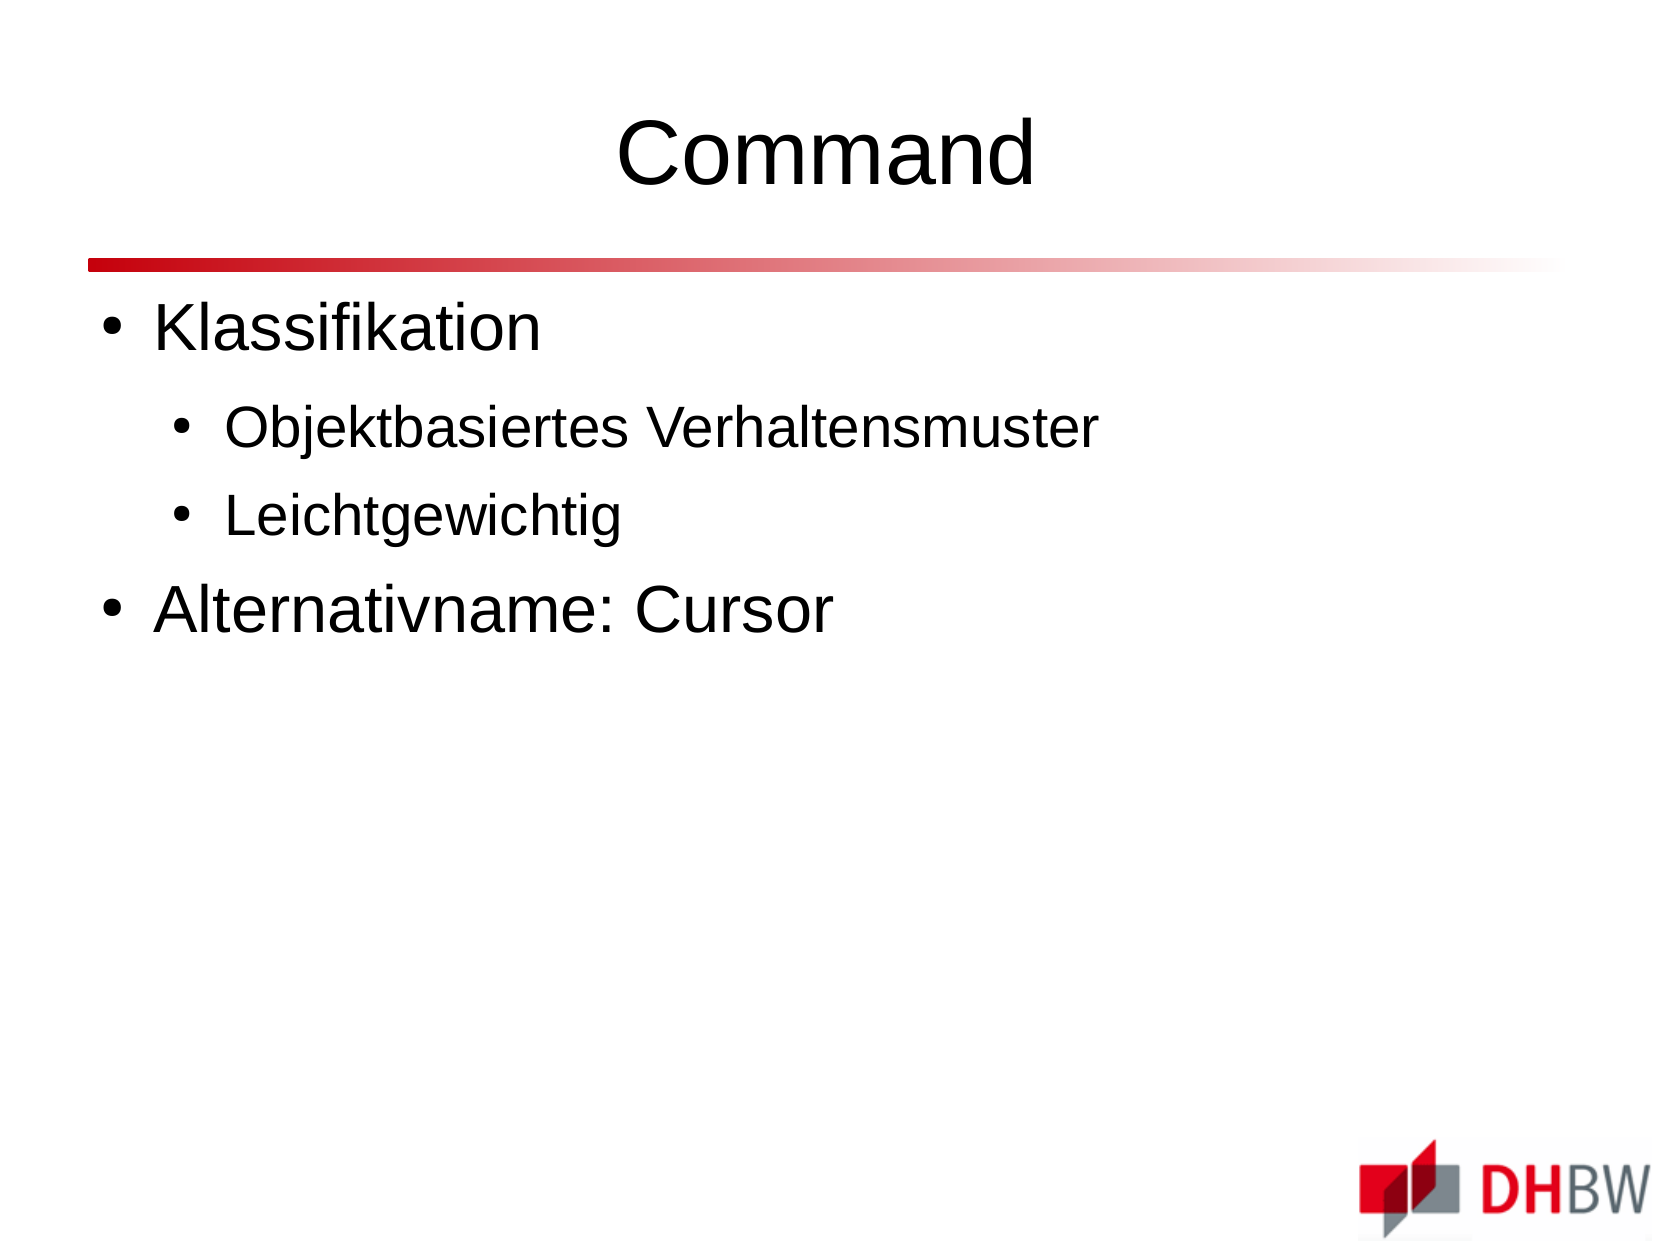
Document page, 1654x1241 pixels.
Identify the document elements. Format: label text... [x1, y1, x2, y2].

list Klassifikation Objektbasiertes Verhaltensmuster Leichtgewichtig Alternativname: Cursor [82, 290, 1571, 1094]
title Command [82, 49, 1571, 257]
picture [1358, 1137, 1652, 1241]
